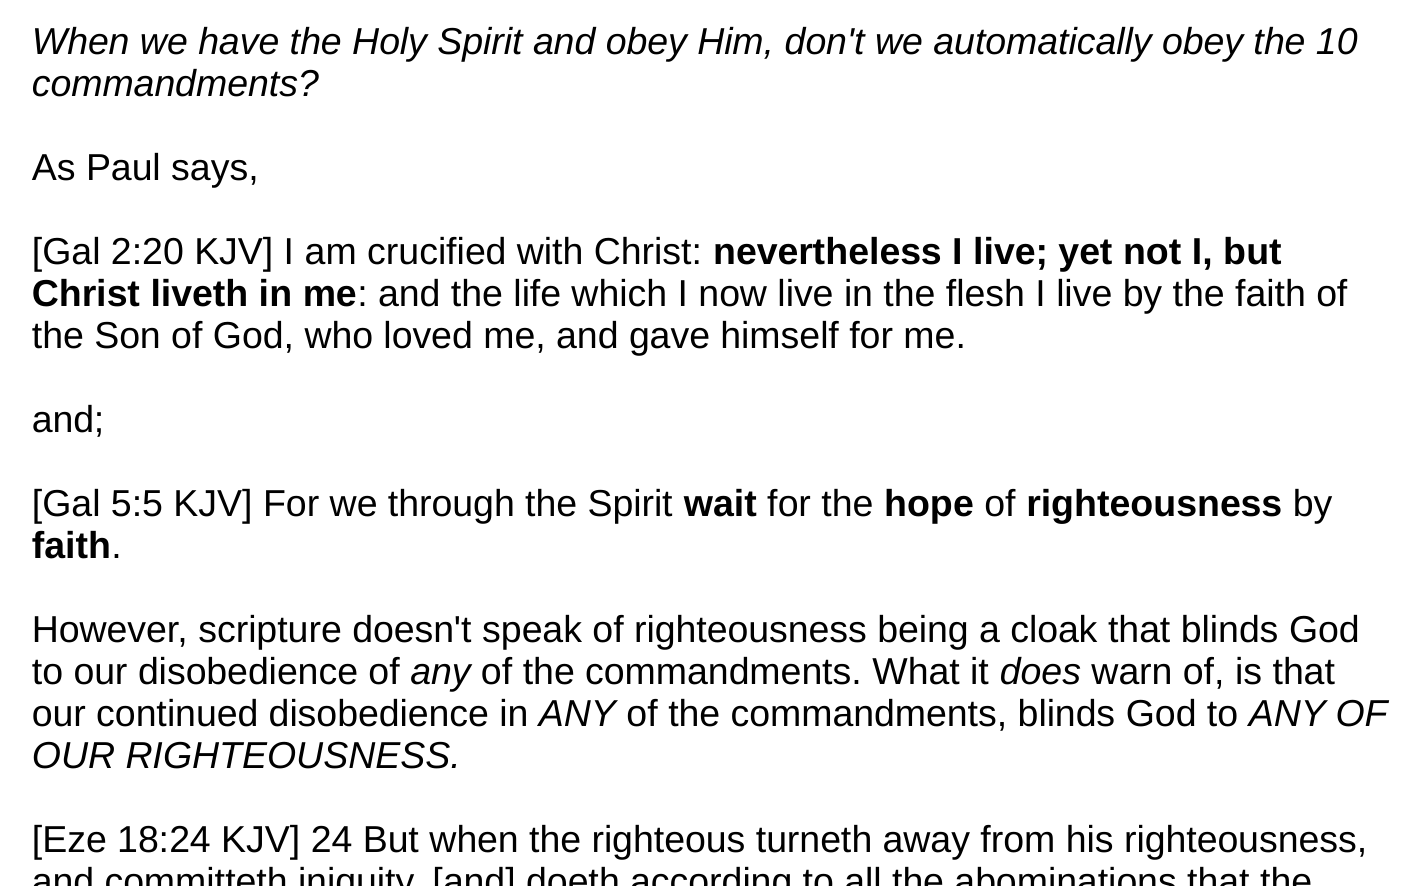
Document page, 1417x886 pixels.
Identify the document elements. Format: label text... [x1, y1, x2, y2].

text_box When we have the Holy Spirit and obey Him, don't we automatically obey the 10 commandments? As Paul says, [Gal 2:20 KJV] I am crucified with Christ: nevertheless I live; yet not I, but Christ liveth in me: and the life which I now live in the flesh I live by the faith of the Son of God, who loved me, and gave himself for me. and; [Gal 5:5 KJV] For we through the Spirit wait for the hope of righteousness by faith. However, scripture doesn't speak of righteousness being a cloak that blinds God to our disobedience of any of the commandments. What it does warn of, is that our continued disobedience in ANY of the commandments, blinds God to ANY OF OUR RIGHTEOUSNESS. [Eze 18:24 KJV] 24 But when the righteous turneth away from his righteousness, and committeth iniquity, [and] doeth according to all the abominations that the wicked [man] doeth, shall he live? All his righteousness that he hath done shall not be mentioned: in his trespass that he hath trespassed, and in his sin that he hath sinned, in them shall he die. There are so many repeated warnings in Tanak (The "old testament" this was the ONLY scripture for the early believers) regarding this. [Neh 13:17 KJV] Then I contended with the nobles of Judah, and said unto them, What evil thing [is] this that ye do, and profane the sabbath day? Yet - now in Christ, you can make the law void? of no effect on you? Don't you see you're performing the words of the curse? [17, 12, 1404, 872]
